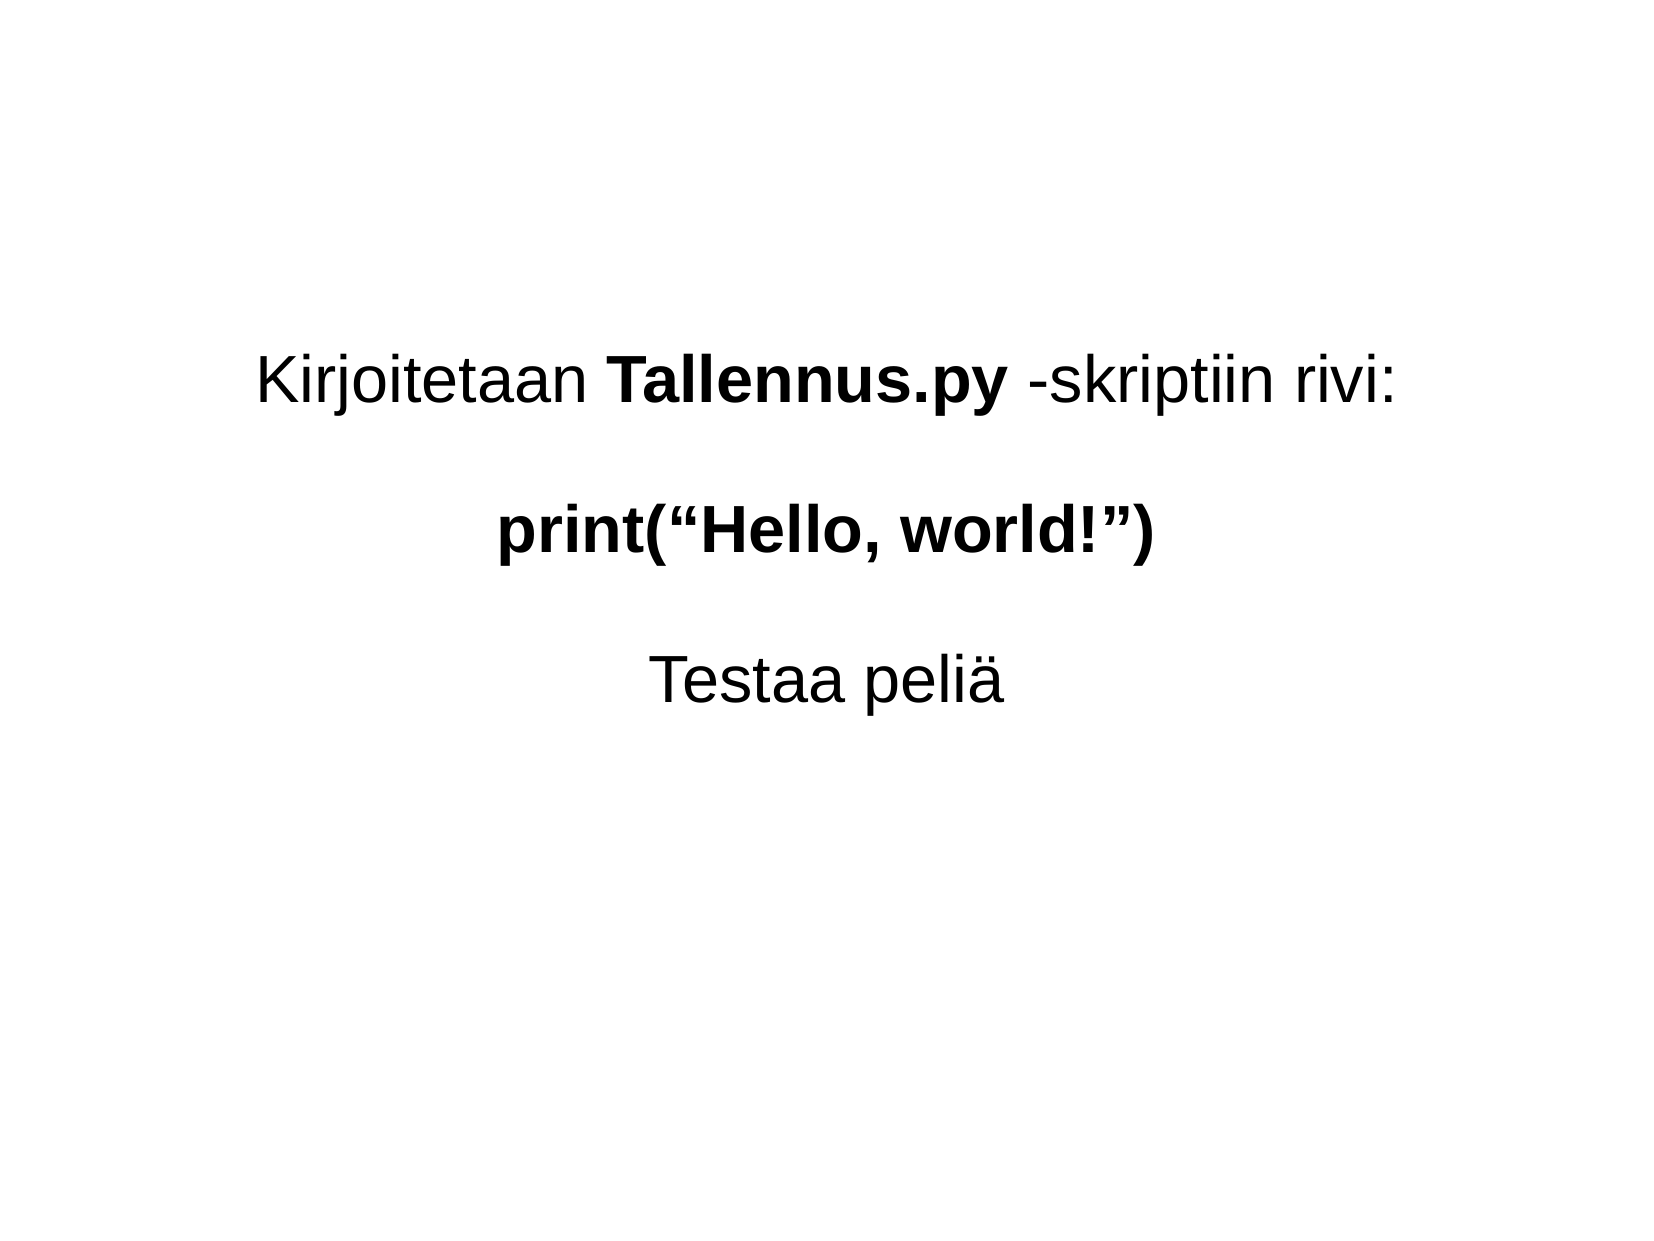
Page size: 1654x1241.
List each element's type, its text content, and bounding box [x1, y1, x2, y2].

subtitle Kirjoitetaan Tallennus.py -skriptiin rivi: print(“Hello, world!”) Testaa peliä [82, 49, 1571, 1010]
